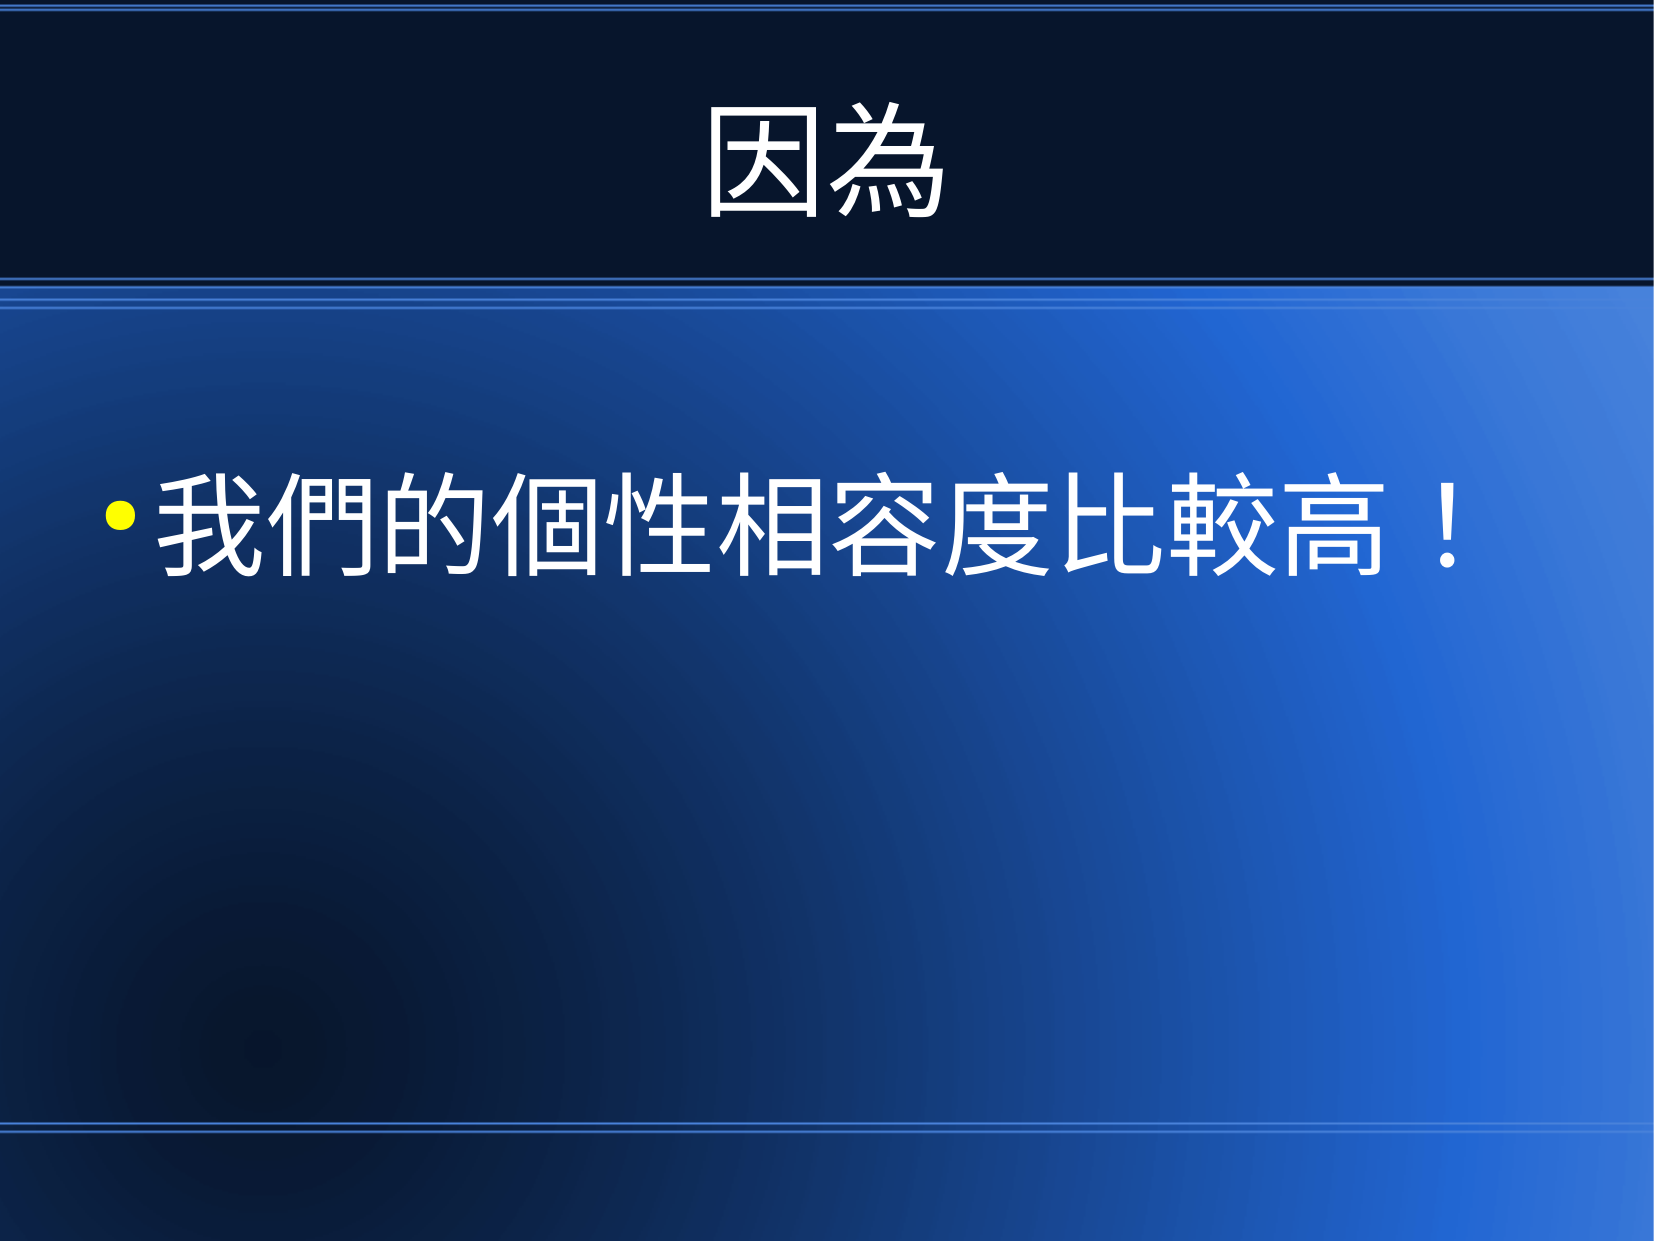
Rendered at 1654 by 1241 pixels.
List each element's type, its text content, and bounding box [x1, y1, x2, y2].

list 我們的個性相容度比較高！ [82, 355, 1571, 1241]
picture [0, 0, 1654, 1241]
title 因為 [82, 49, 1571, 257]
